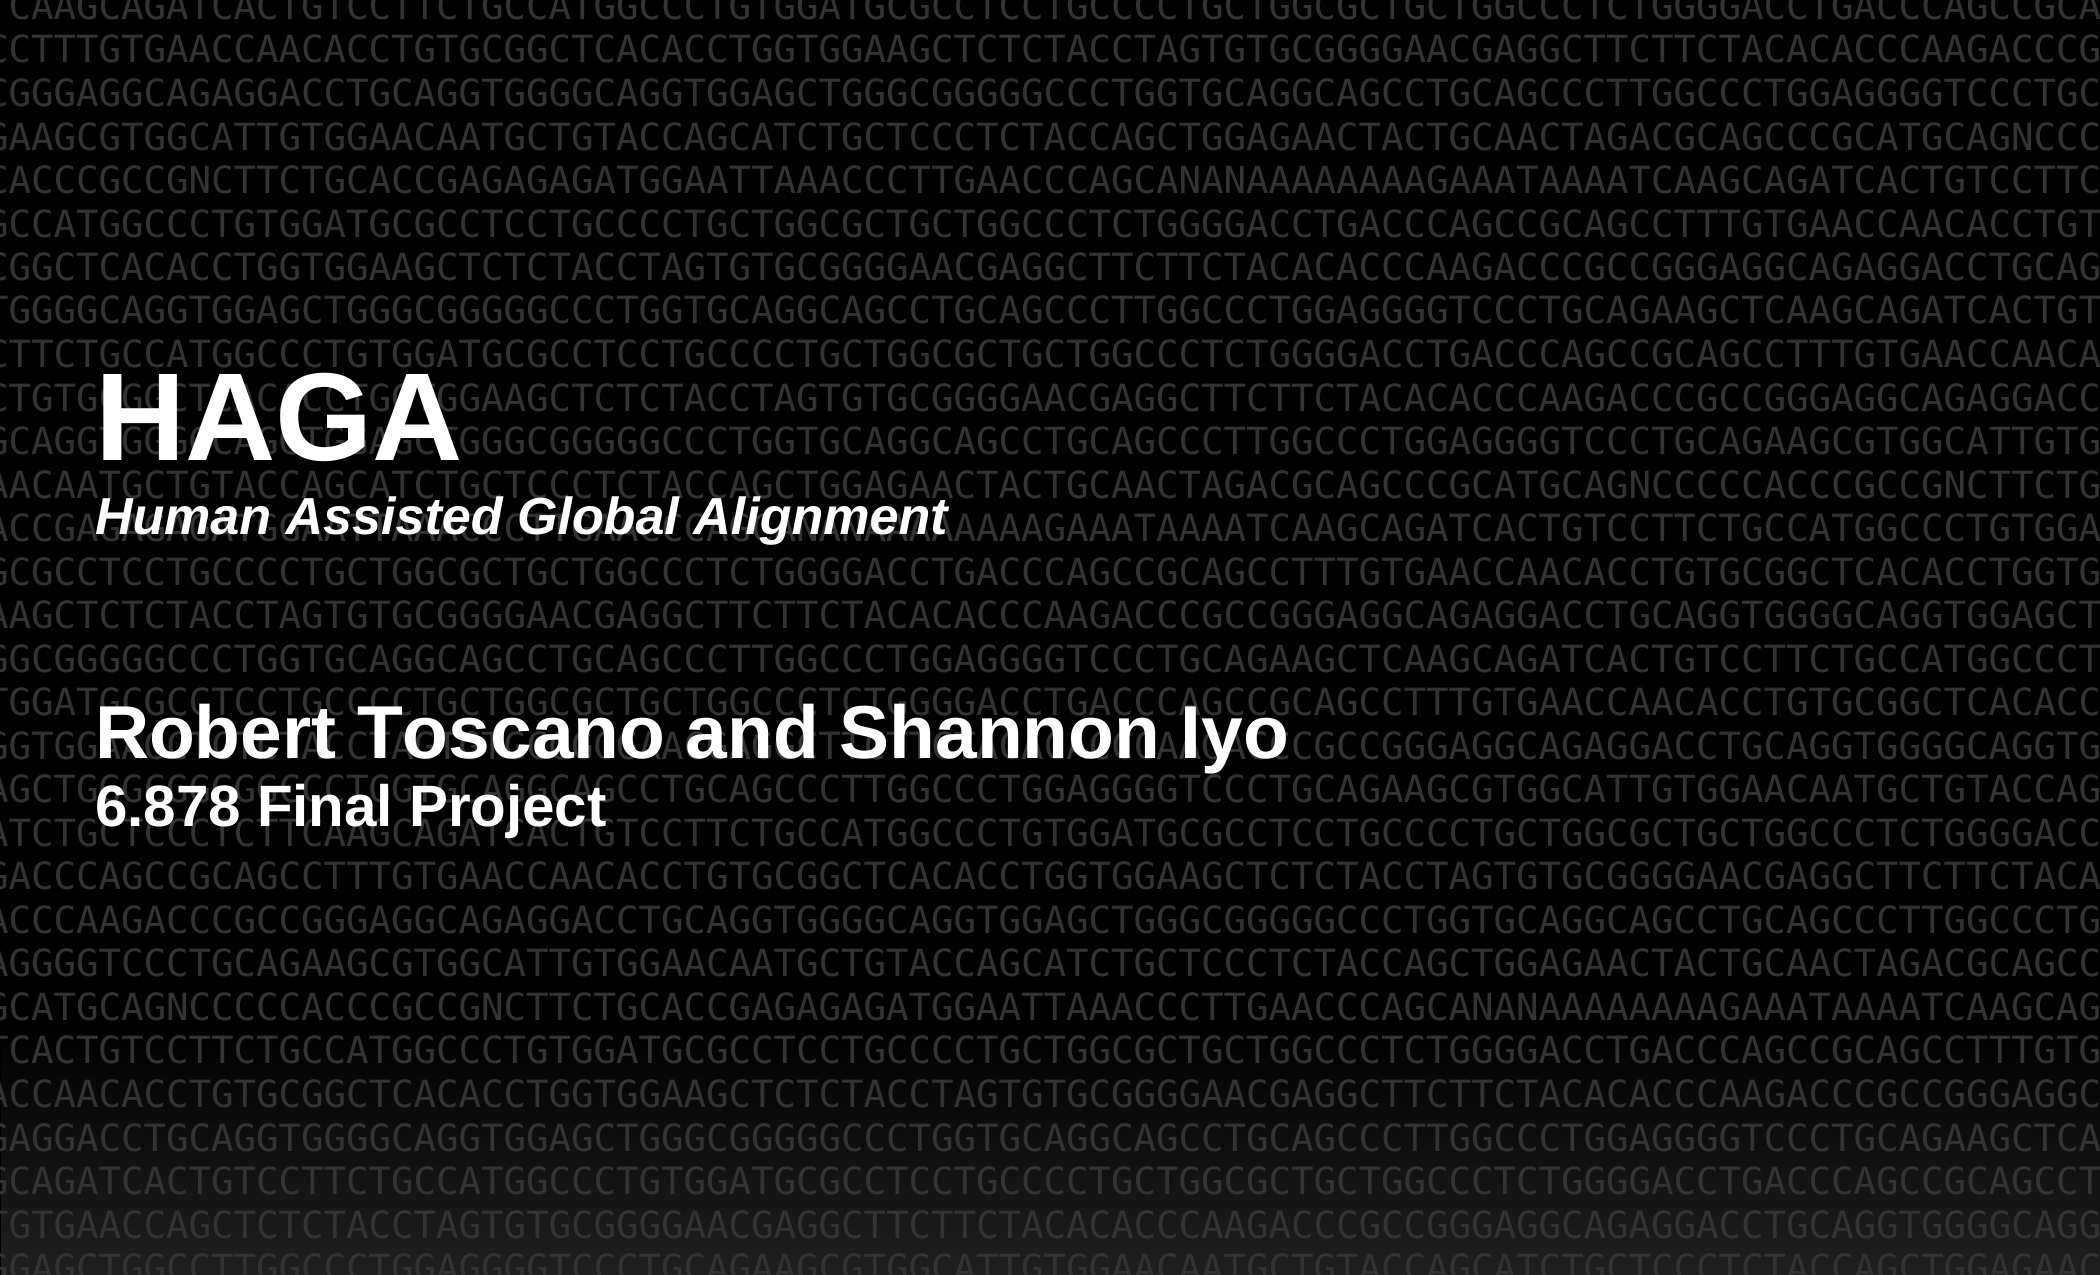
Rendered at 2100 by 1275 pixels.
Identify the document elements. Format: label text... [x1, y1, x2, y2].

title Robert Toscano and Shannon Iyo 6.878 Final Project [95, 562, 1985, 967]
title HAGA Human Assisted Global Alignment [95, 299, 1985, 562]
text_box TCAAGCAGATCACTGTCCTTCTGCCATGGCCCTGTGGATGCGCCTCCTGCCCCTGCTGGCGCTGCTGGCCCTCTGGGGACCTGACCCAGCCGCAGCCTTTGTGAACCAACACCTGTGCGGCTCACACCTGGTGGAAGCTCTCTACCTAGTGTGCGGGGAACGAGGCTTCTTCTACACACCCAAGACCCGCCGGGAGGCAGAGGACCTGCAGGTGGGGCAGGTGGAGCTGGGCGGGGGCCCTGGTGCAGGCAGCCTGCAGCCCTTGGCCCTGGAGGGGTCCCTGCAGAAGCGTGGCATTGTGGAACAATGCTGTACCAGCATCTGCTCCCTCTACCAGCTGGAGAACTACTGCAACTAGACGCAGCCCGCATGCAGNCCCCCACCCGCCGNCTTCTGCACCGAGAGAGATGGAATTAAACCCTTGAACCCAGCANANAAAAAAAAGAAATAAAATCAAGCAGATCACTGTCCTTCTGCCATGGCCCTGTGGATGCGCCTCCTGCCCCTGCTGGCGCTGCTGGCCCTCTGGGGACCTGACCCAGCCGCAGCCTTTGTGAACCAACACCTGTGCGGCTCACACCTGGTGGAAGCTCTCTACCTAGTGTGCGGGGAACGAGGCTTCTTCTACACACCCAAGACCCGCCGGGAGGCAGAGGACCTGCAGGTGGGGCAGGTGGAGCTGGGCGGGGGCCCTGGTGCAGGCAGCCTGCAGCCCTTGGCCCTGGAGGGGTCCCTGCAGAAGCTCAAGCAGATCACTGTCCTTCTGCCATGGCCCTGTGGATGCGCCTCCTGCCCCTGCTGGCGCTGCTGGCCCTCTGGGGACCTGACCCAGCCGCAGCCTTTGTGAACCAACACCTGTGCGGCTCACACCTGGTGGAAGCTCTCTACCTAGTGTGCGGGGAACGAGGCTTCTTCTACACACCCAAGACCCGCCGGGAGGCAGAGGACCTGCAGGTGGGGCAGGTGGAGCTGGGCGGGGGCCCTGGTGCAGGCAGCCTGCAGCCCTTGGCCCTGGAGGGGTCCCTGCAGAAGCGTGGCATTGTGGAACAATGCTGTACCAGCATCTGCTCCCTCTACCAGCTGGAGAACTACTGCAACTAGACGCAGCCCGCATGCAGNCCCCCACCCGCCGNCTTCTGCACCGAGAGAGATGGAATTAAACCCTTGAACCCAGCANANAAAAAAAAGAAATAAAATCAAGCAGATCACTGTCCTTCTGCCATGGCCCTGTGGATGCGCCTCCTGCCCCTGCTGGCGCTGCTGGCCCTCTGGGGACCTGACCCAGCCGCAGCCTTTGTGAACCAACACCTGTGCGGCTCACACCTGGTGGAAGCTCTCTACCTAGTGTGCGGGGAACGAGGCTTCTTCTACACACCCAAGACCCGCCGGGAGGCAGAGGACCTGCAGGTGGGGCAGGTGGAGCTGGGCGGGGGCCCTGGTGCAGGCAGCCTGCAGCCCTTGGCCCTGGAGGGGTCCCTGCAGAAGCTCAAGCAGATCACTGTCCTTCTGCCATGGCCCTGTGGATGCGCCTCCTGCCCCTGCTGGCGCTGCTGGCCCTCTGGGGACCTGACCCAGCCGCAGCCTTTGTGAACCAACACCTGTGCGGCTCACACCTGGTGGAAGCTCTCTACCTAGTGTGCGGGGAACGAGGCTTCTTCTACACACCCAAGACCCGCCGGGAGGCAGAGGACCTGCAGGTGGGGCAGGTGGAGCTGGGCGGGGGCCCTGGTGCAGGCAGCCTGCAGCCCTTGGCCCTGGAGGGGTCCCTGCAGAAGCGTGGCATTGTGGAACAATGCTGTACCAGCATCTGCTCCCTCTTCAAGCAGATCACTGTCCTTCTGCCATGGCCCTGTGGATGCGCCTCCTGCCCCTGCTGGCGCTGCTGGCCCTCTGGGGACCTGACCCAGCCGCAGCCTTTGTGAACCAACACCTGTGCGGCTCACACCTGGTGGAAGCTCTCTACCTAGTGTGCGGGGAACGAGGCTTCTTCTACACACCCAAGACCCGCCGGGAGGCAGAGGACCTGCAGGTGGGGCAGGTGGAGCTGGGCGGGGGCCCTGGTGCAGGCAGCCTGCAGCCCTTGGCCCTGGAGGGGTCCCTGCAGAAGCGTGGCATTGTGGAACAATGCTGTACCAGCATCTGCTCCCTCTACCAGCTGGAGAACTACTGCAACTAGACGCAGCCCGCATGCAGNCCCCCACCCGCCGNCTTCTGCACCGAGAGAGATGGAATTAAACCCTTGAACCCAGCANANAAAAAAAAGAAATAAAATCAAGCAGATCACTGTCCTTCTGCCATGGCCCTGTGGATGCGCCTCCTGCCCCTGCTGGCGCTGCTGGCCCTCTGGGGACCTGACCCAGCCGCAGCCTTTGTGAACCAACACCTGTGCGGCTCACACCTGGTGGAAGCTCTCTACCTAGTGTGCGGGGAACGAGGCTTCTTCTACACACCCAAGACCCGCCGGGAGGCAGAGGACCTGCAGGTGGGGCAGGTGGAGCTGGGCGGGGGCCCTGGTGCAGGCAGCCTGCAGCCCTTGGCCCTGGAGGGGTCCCTGCAGAAGCTCAAGCAGATCACTGTCCTTCTGCCATGGCCCTGTGGATGCGCCTCCTGCCCCTGCTGGCGCTGCTGGCCCTCTGGGGACCTGACCCAGCCGCAGCCTTTGTGAACCAGCTCTCTACCTAGTGTGCGGGGAACGAGGCTTCTTCTACACACCCAAGACCCGCCGGGAGGCAGAGGACCTGCAGGTGGGGCAGGTGGAGCTGGCCTTGGCCCTGGAGGGGTCCCTGCAGAAGCGTGGCATTGTGGAACAATGCTGTACCAGCATCTGCTCCCTCTACCAGCTGGAGAACTACTGCAACCCTTGGCCCTGGAGGGGTCCCTGCAGAAGCGTGGCATTGTGGAACAATGCTGTACCAGCATCTGCTCCCTCTACCAGCTGGAGAACT [0, 0, 2100, 1275]
